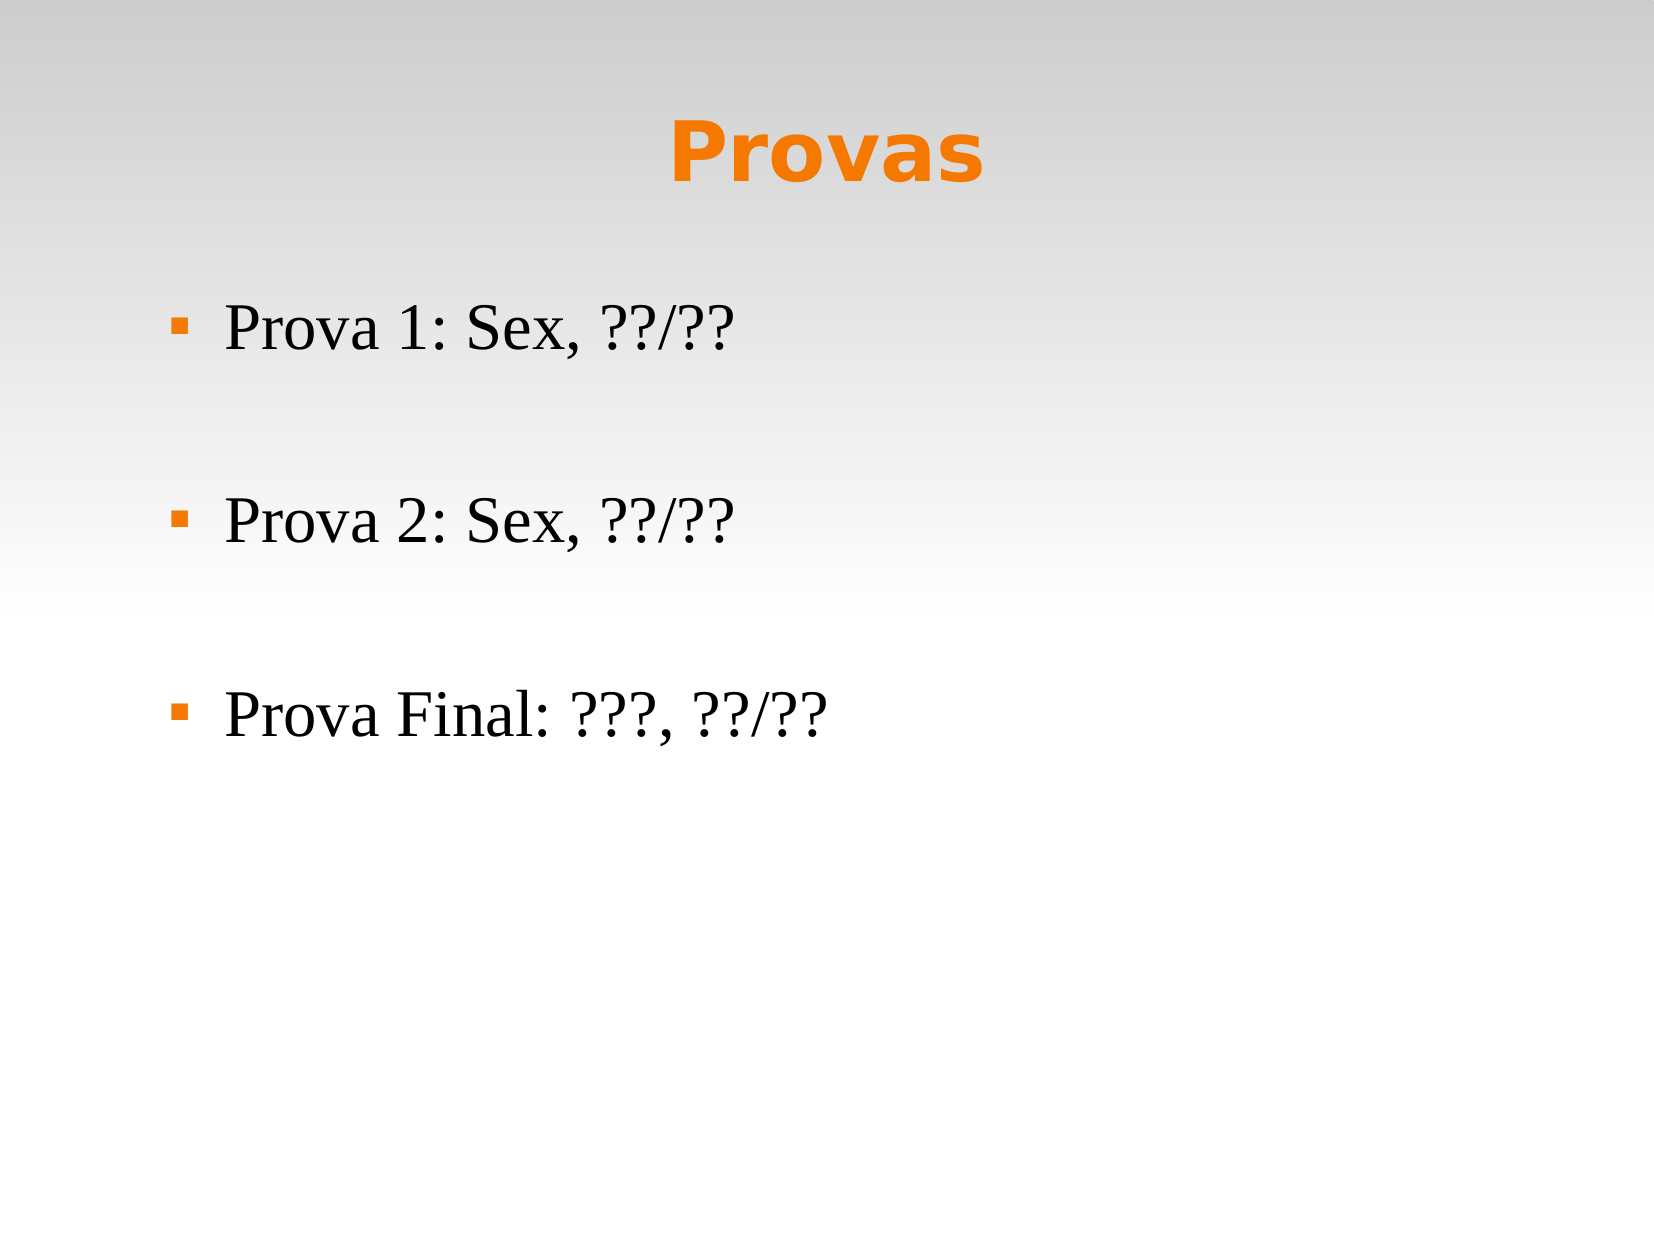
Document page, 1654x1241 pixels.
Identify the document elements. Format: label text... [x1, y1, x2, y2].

title Provas [82, 49, 1571, 257]
list Prova 1: Sex, ??/?? Prova 2: Sex, ??/?? Prova Final: ???, ??/?? [82, 290, 1571, 1208]
